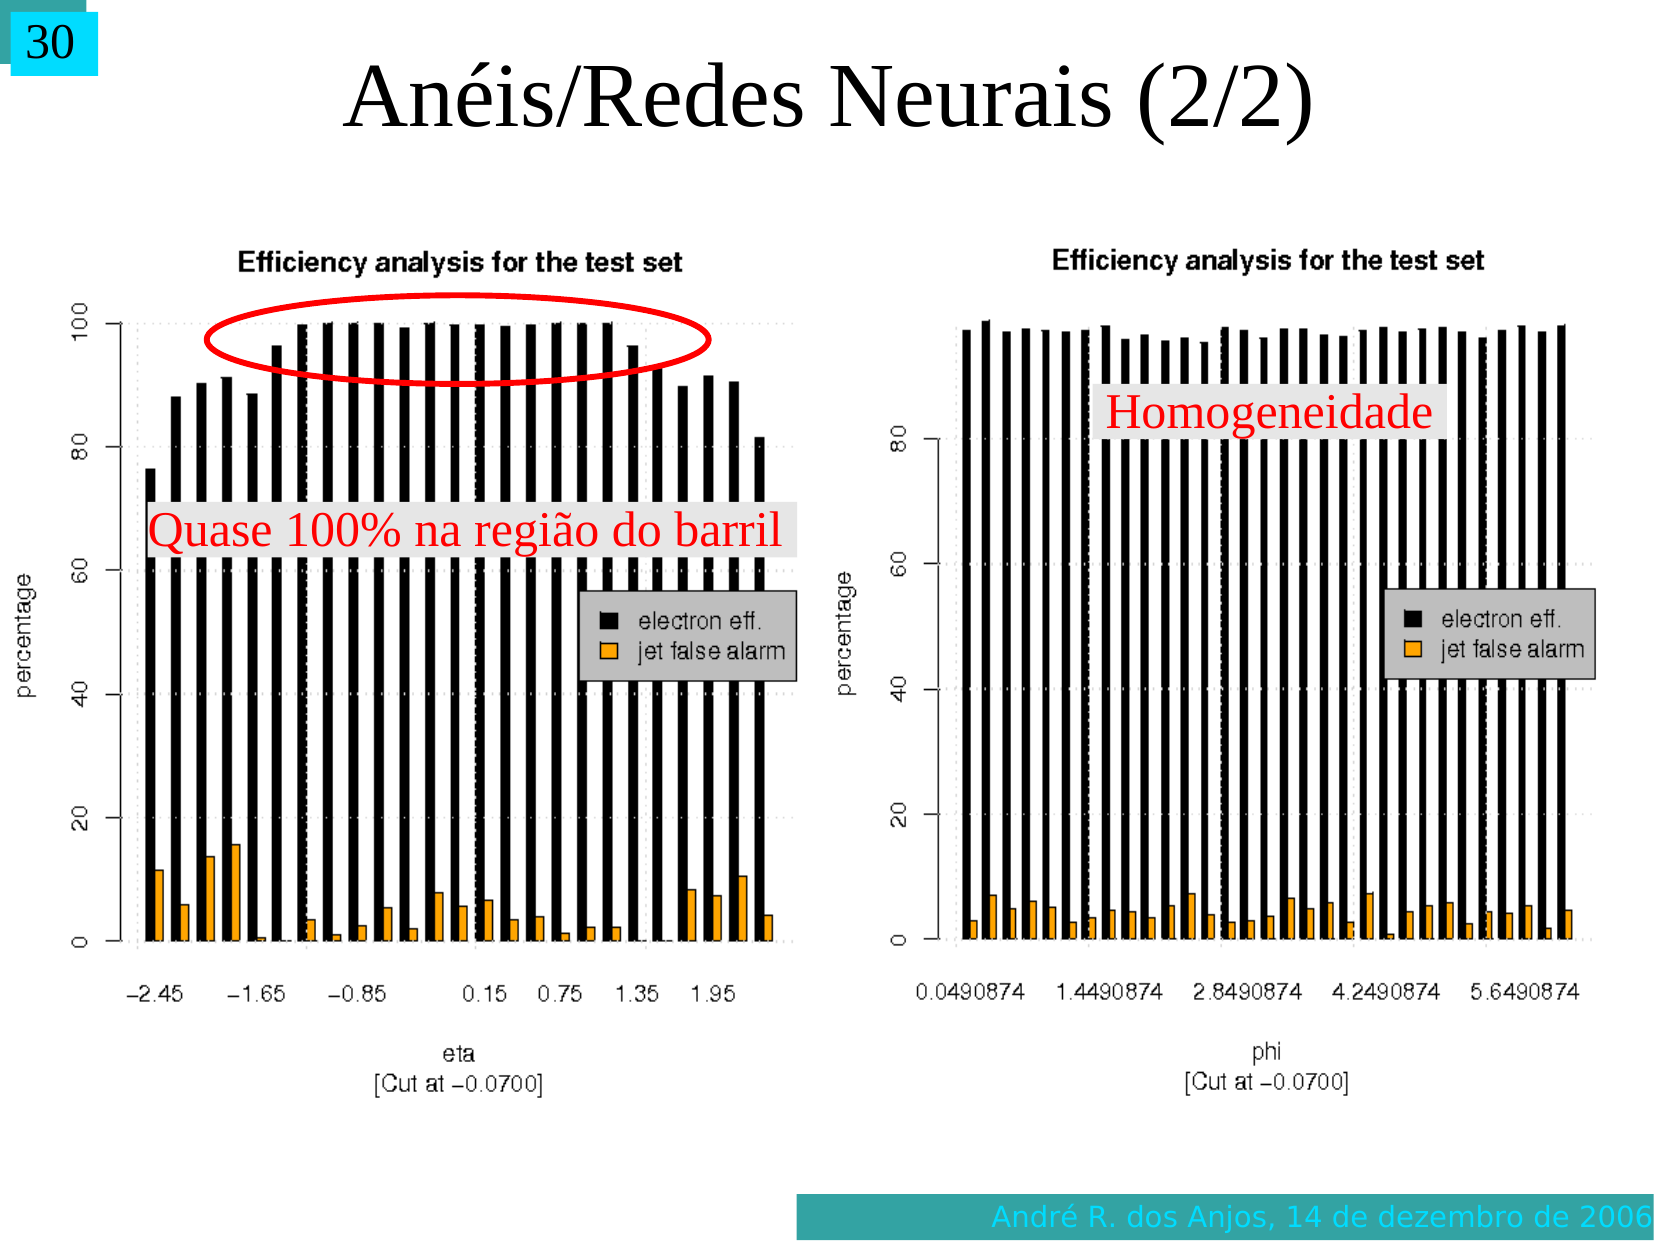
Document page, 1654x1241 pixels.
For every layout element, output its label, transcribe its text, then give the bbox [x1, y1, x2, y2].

picture [5, 198, 1654, 1101]
text_box Homogeneidade [1092, 383, 1447, 440]
text_box Quase 100% na região do barril [147, 501, 798, 558]
title Anéis/Redes Neurais (2/2) [123, 14, 1536, 178]
